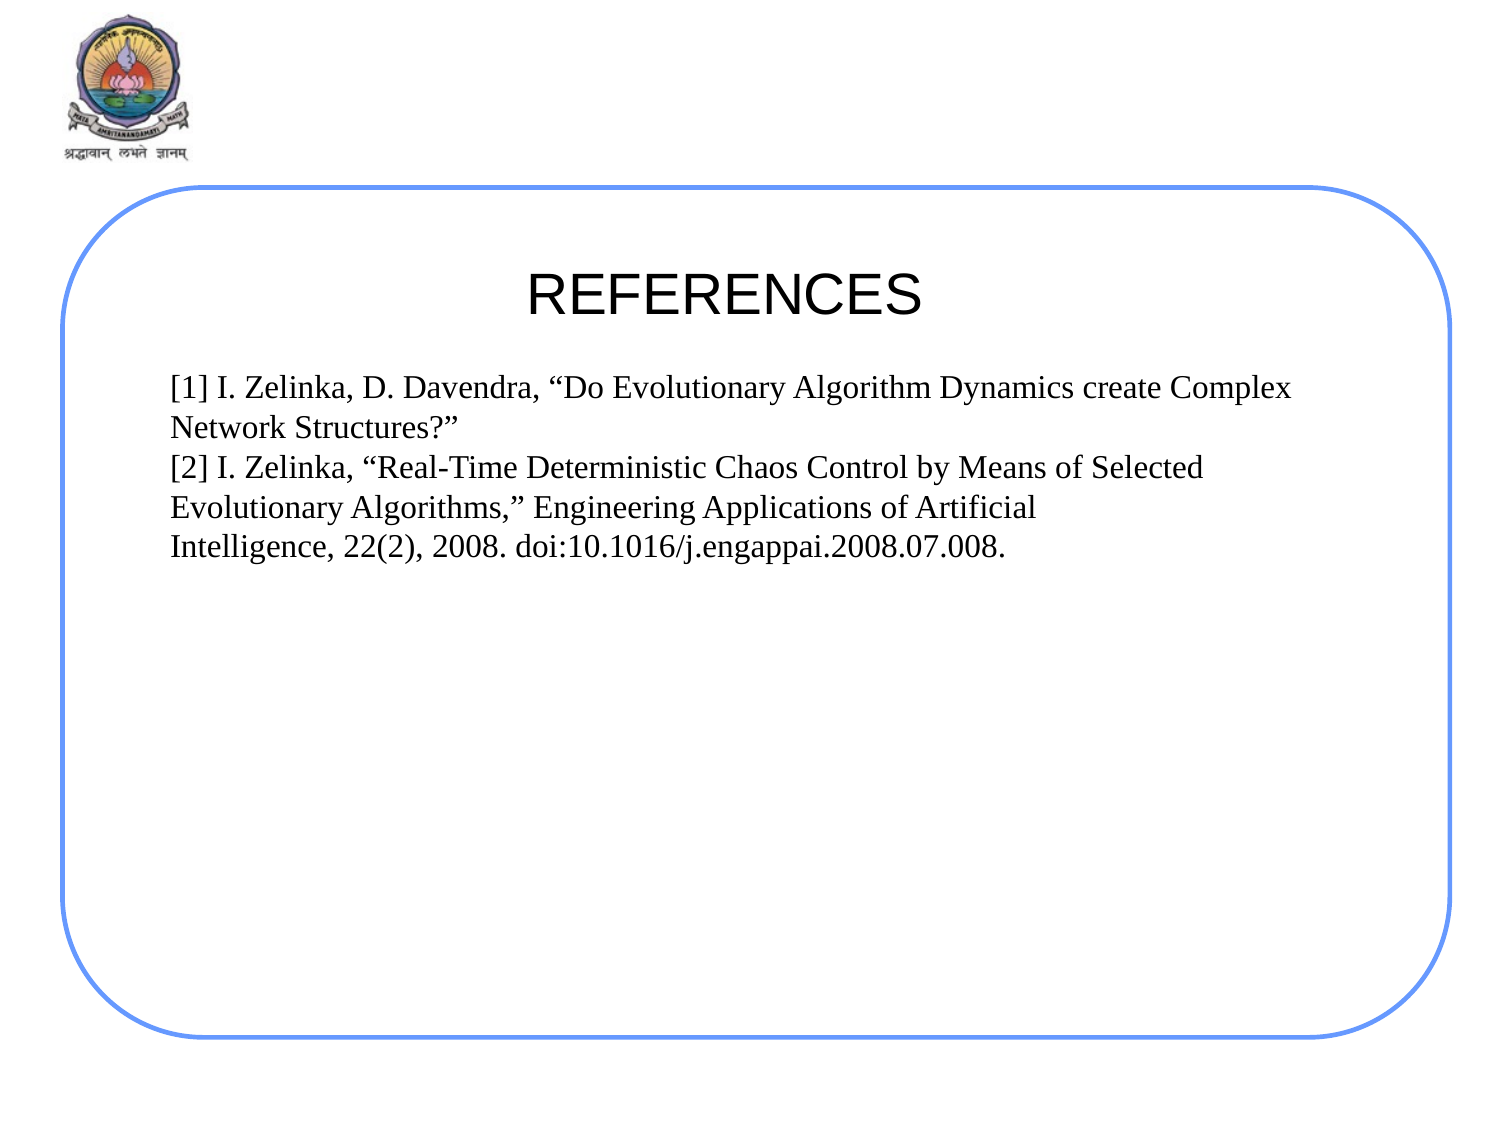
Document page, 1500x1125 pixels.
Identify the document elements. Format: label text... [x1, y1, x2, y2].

picture [62, 12, 193, 163]
text_box [1] I. Zelinka, D. Davendra, “Do Evolutionary Algorithm Dynamics create Complex Network Structures?” [2] I. Zelinka, “Real-Time Deterministic Chaos Control by Means of Selected Evolutionary Algorithms,” Engineering Applications of Artificial Intelligence, 22(2), 2008. doi:10.1016/j.engappai.2008.07.008. [162, 357, 1363, 975]
text_box REFERENCES [162, 224, 1288, 357]
